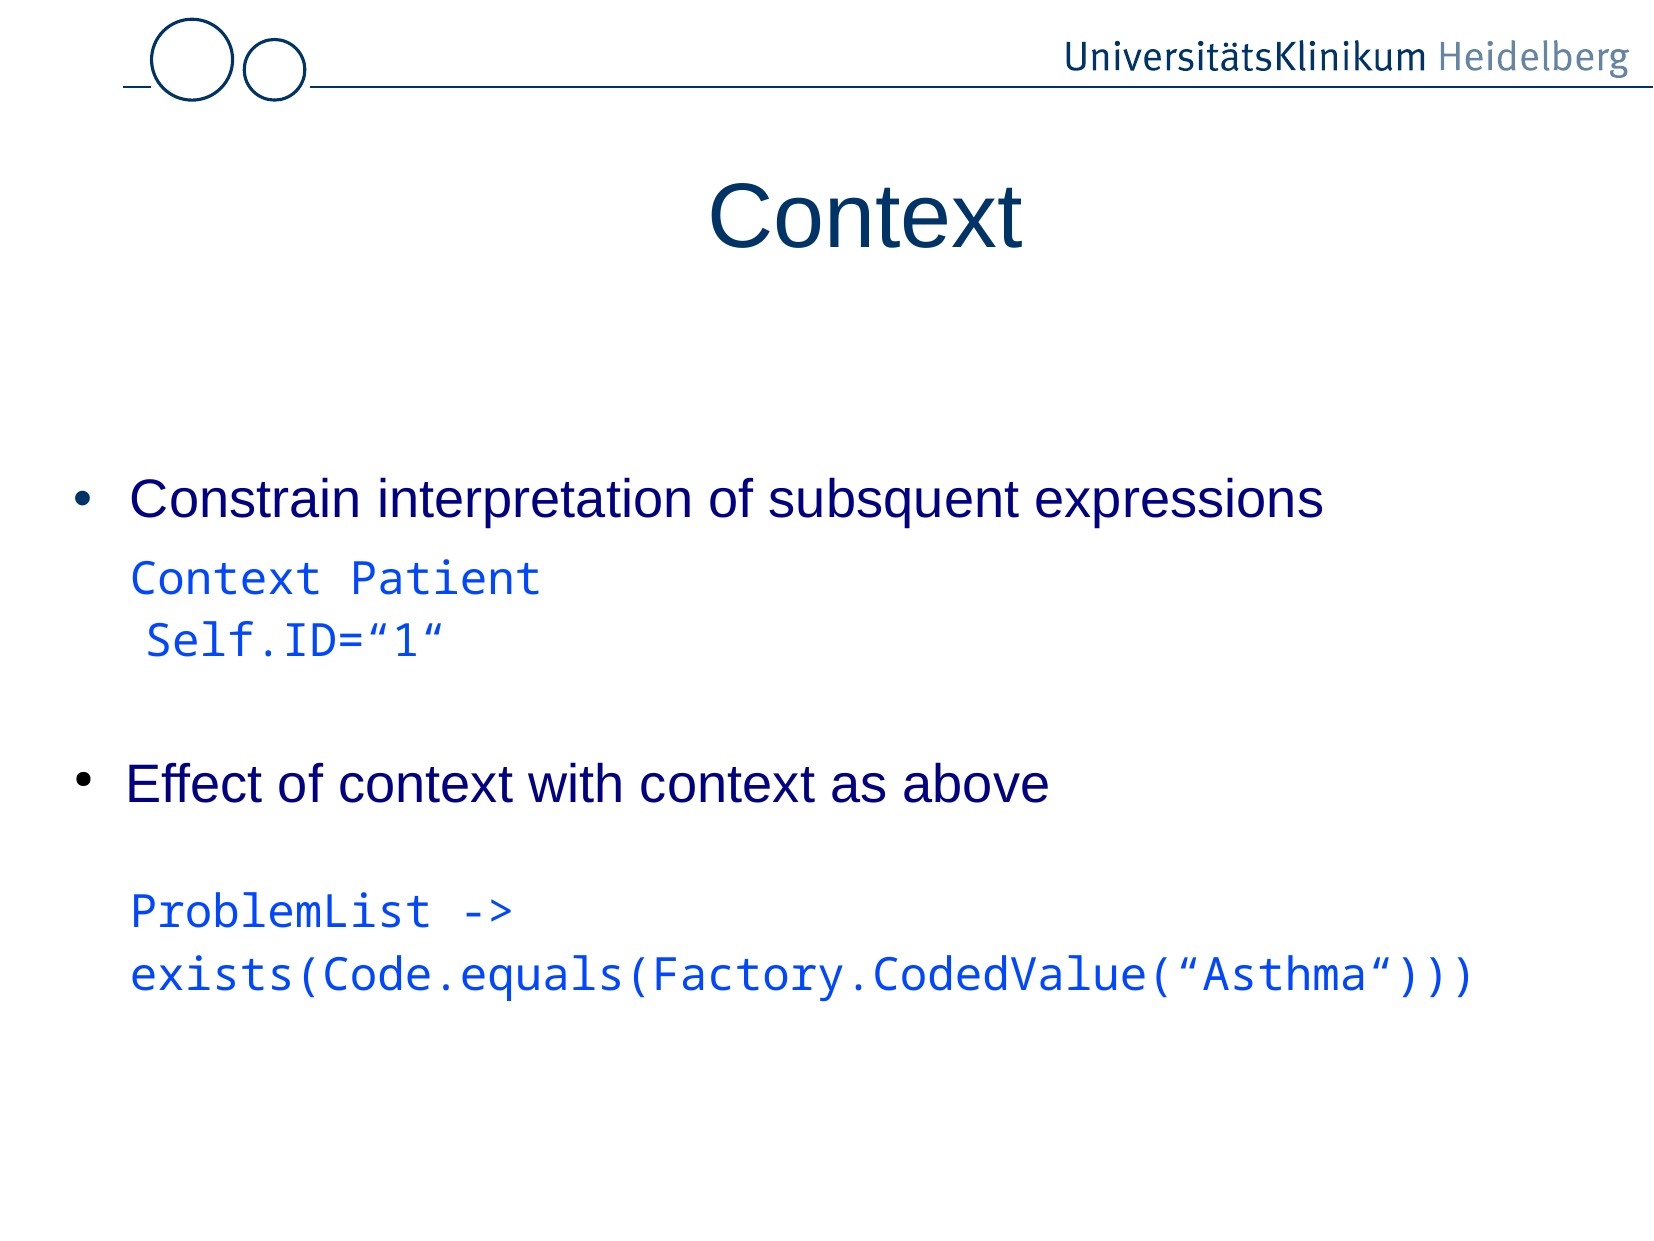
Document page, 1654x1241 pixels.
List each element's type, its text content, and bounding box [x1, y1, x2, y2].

title Context [121, 99, 1610, 323]
text_box Constrain interpretation of subsquent expressions Context Patient Self.ID=“1“ Effect of context with context as above ProblemList -> exists(Code.equals(Factory.CodedValue(“Asthma“))) [59, 460, 1595, 1164]
